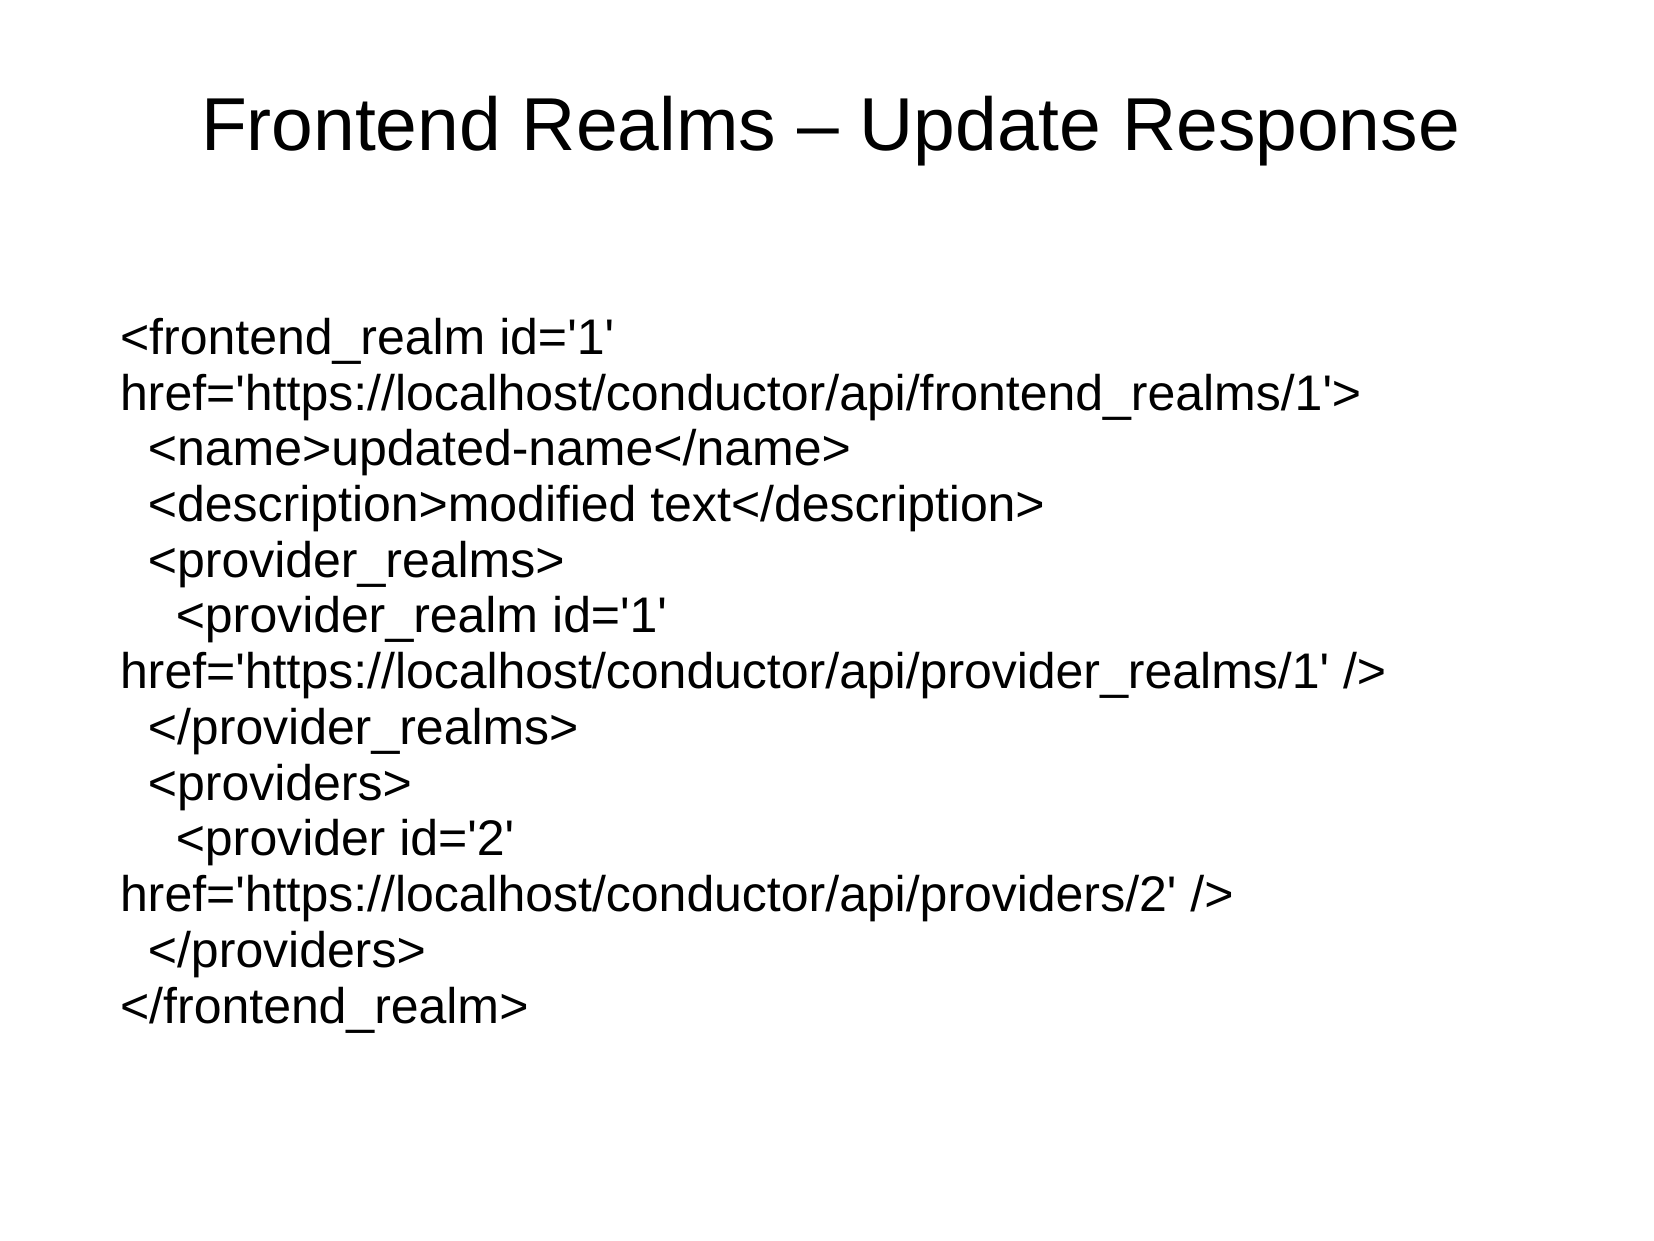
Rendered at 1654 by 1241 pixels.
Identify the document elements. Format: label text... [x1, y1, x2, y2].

title Frontend Realms – Update Response [86, 62, 1576, 271]
subtitle <frontend_realm id='1' href='https://localhost/conductor/api/frontend_realms/1'> <name>updated-name</name> <description>modified text</description> <provider_realms> <provider_realm id='1' href='https://localhost/conductor/api/provider_realms/1' /> </provider_realms> <providers> <provider id='2' href='https://localhost/conductor/api/providers/2' /> </providers> </frontend_realm> [119, 141, 1636, 1241]
